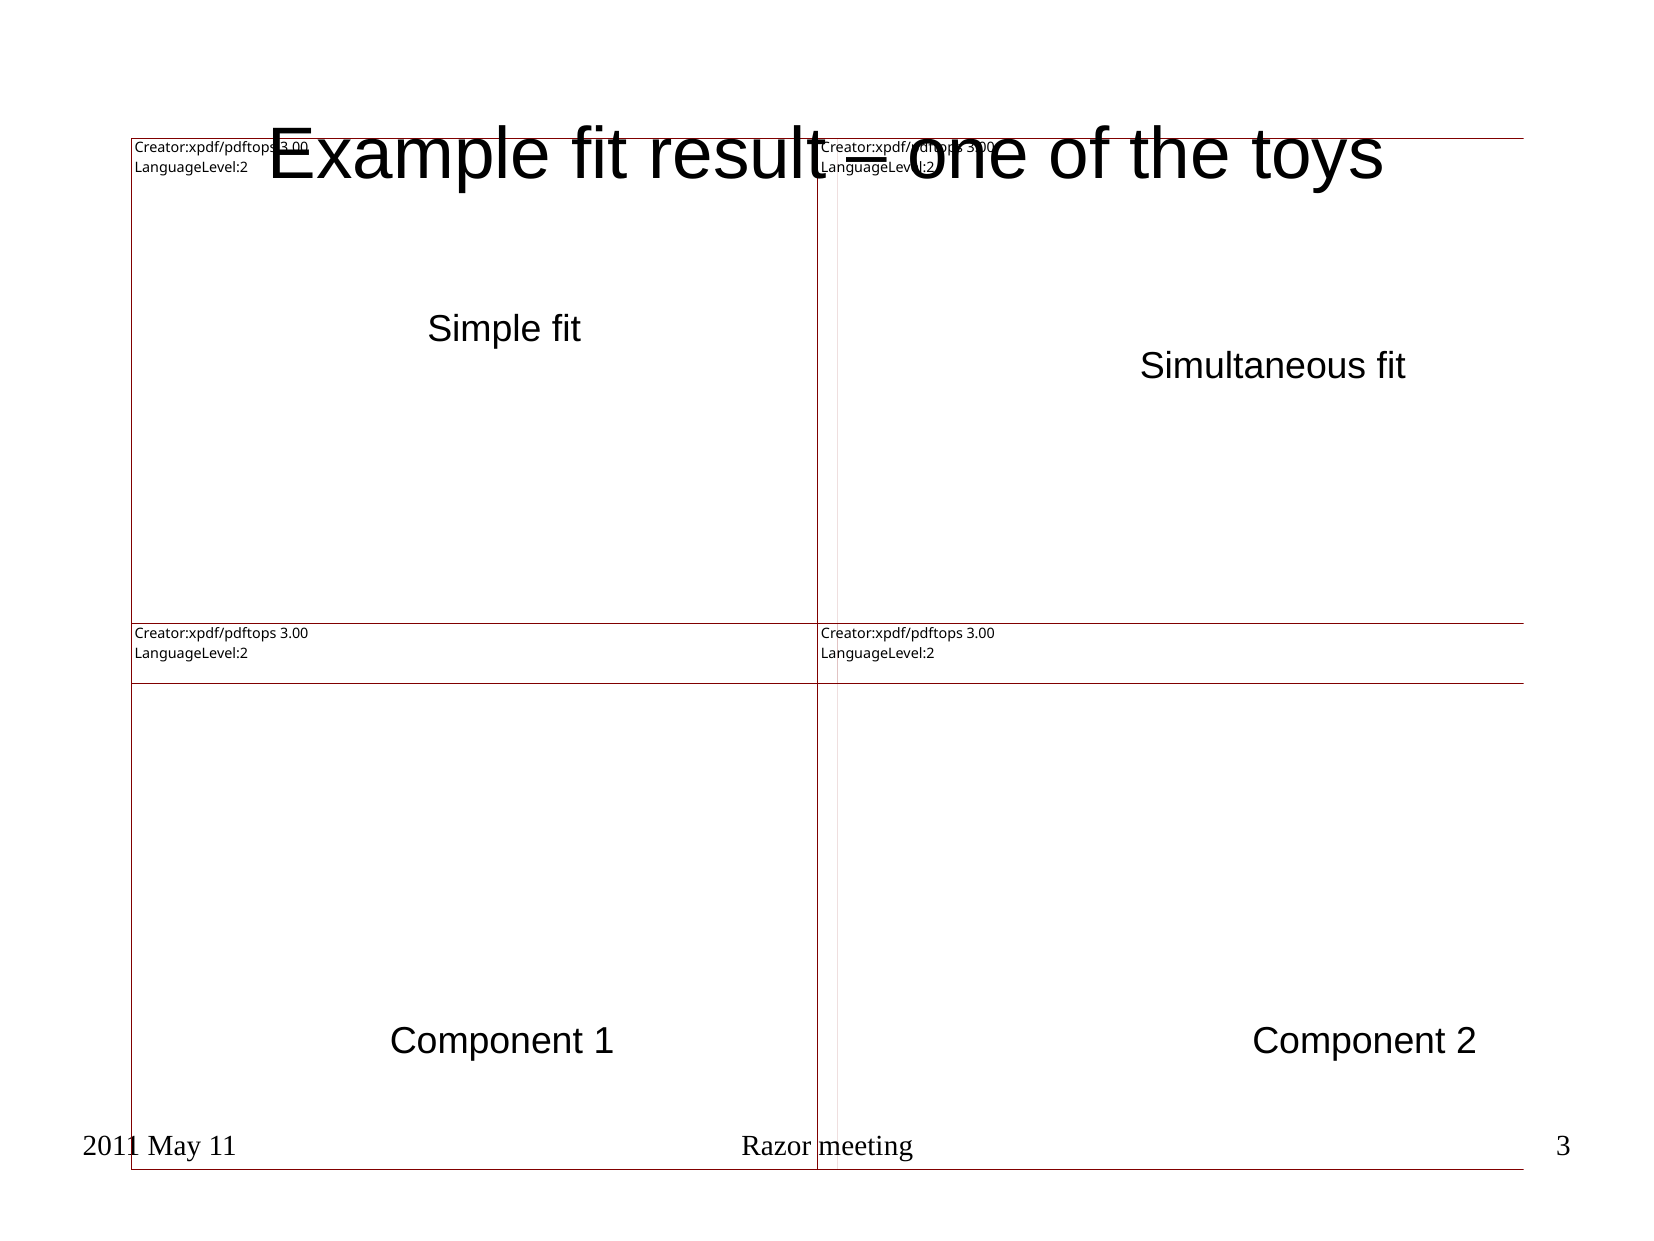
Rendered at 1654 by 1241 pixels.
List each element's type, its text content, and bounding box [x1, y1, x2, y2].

title Example fit result – one of the toys [82, 49, 1571, 257]
text_box Simultaneous fit [1125, 337, 1463, 395]
text_box Component 1 [375, 1012, 676, 1070]
picture [129, 257, 1524, 1170]
text_box Component 2 [1237, 1012, 1538, 1070]
text_box Simple fit [412, 300, 713, 357]
